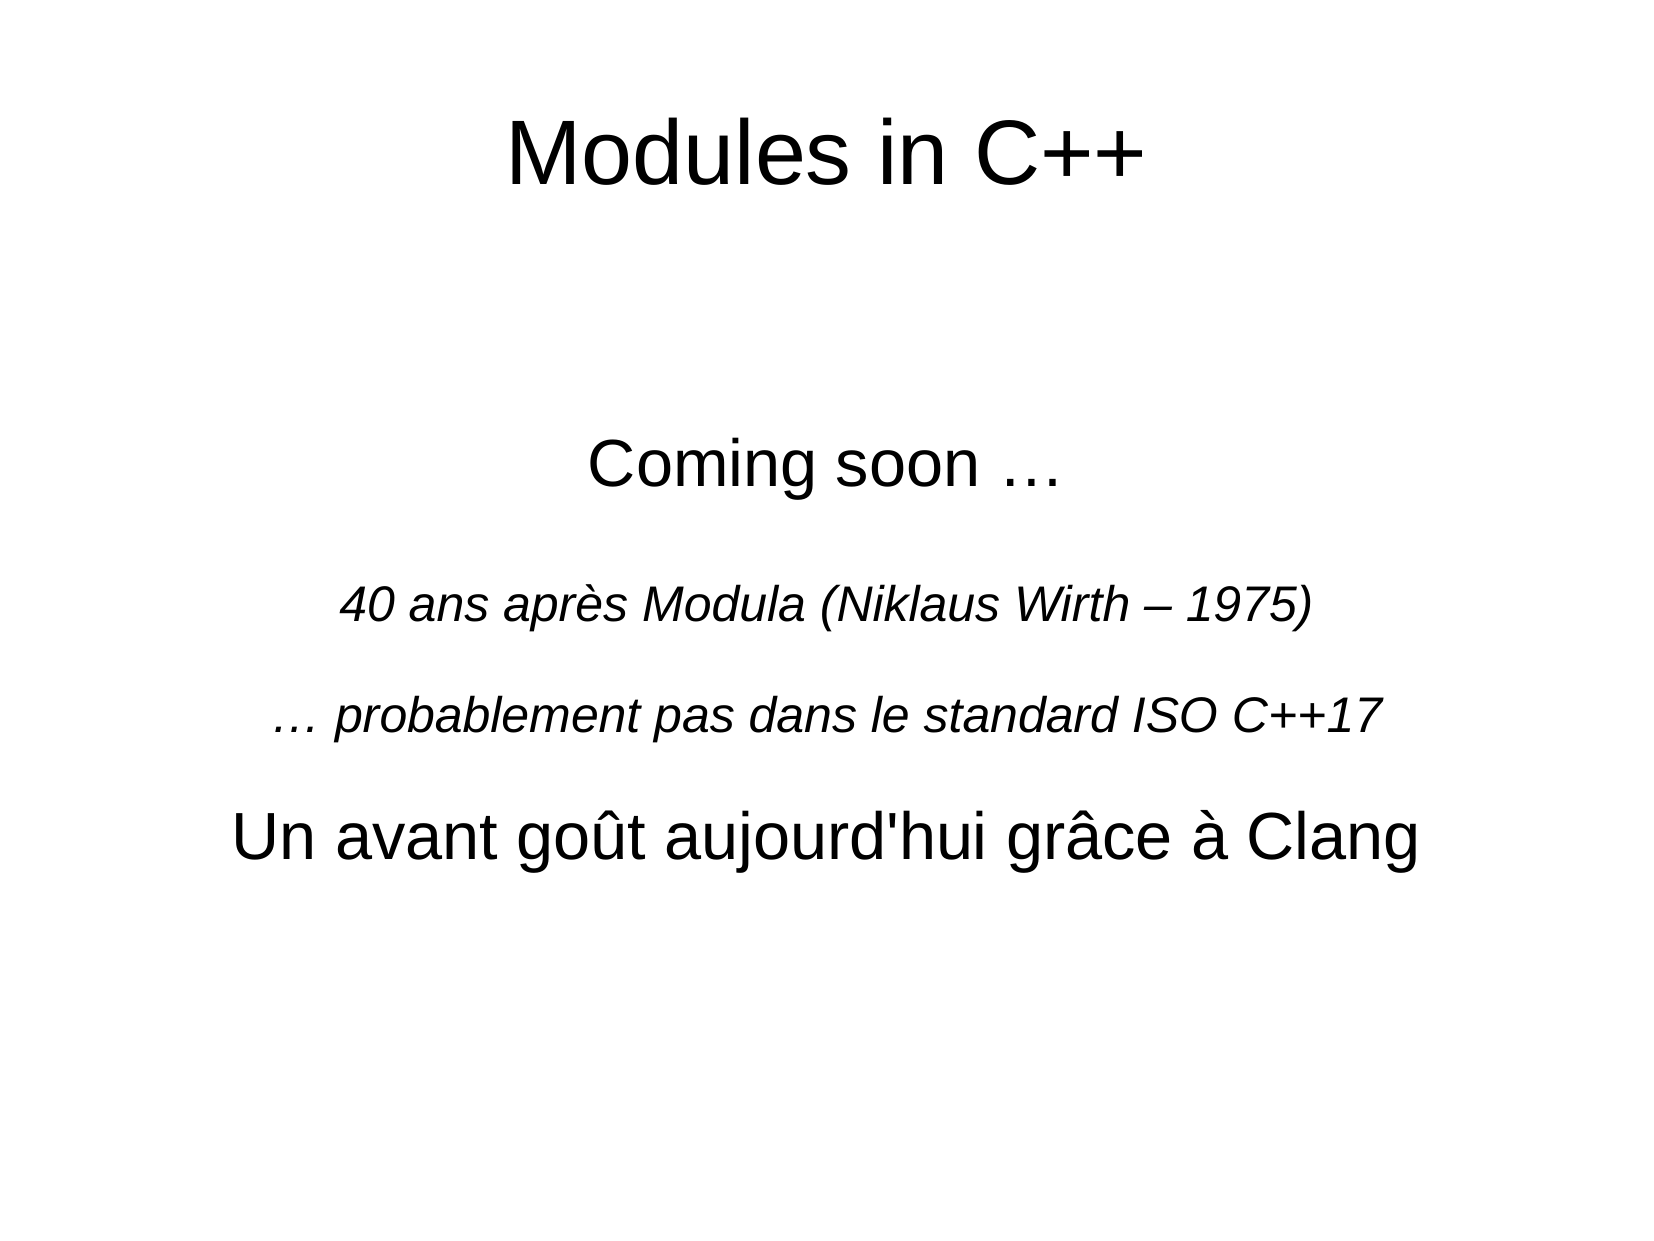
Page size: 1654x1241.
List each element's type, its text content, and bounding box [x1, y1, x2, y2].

title Modules in C++ [82, 49, 1571, 257]
subtitle Coming soon … 40 ans après Modula (Niklaus Wirth – 1975) … probablement pas dans le standard ISO C++17 Un avant goût aujourd'hui grâce à Clang [82, 290, 1571, 1010]
